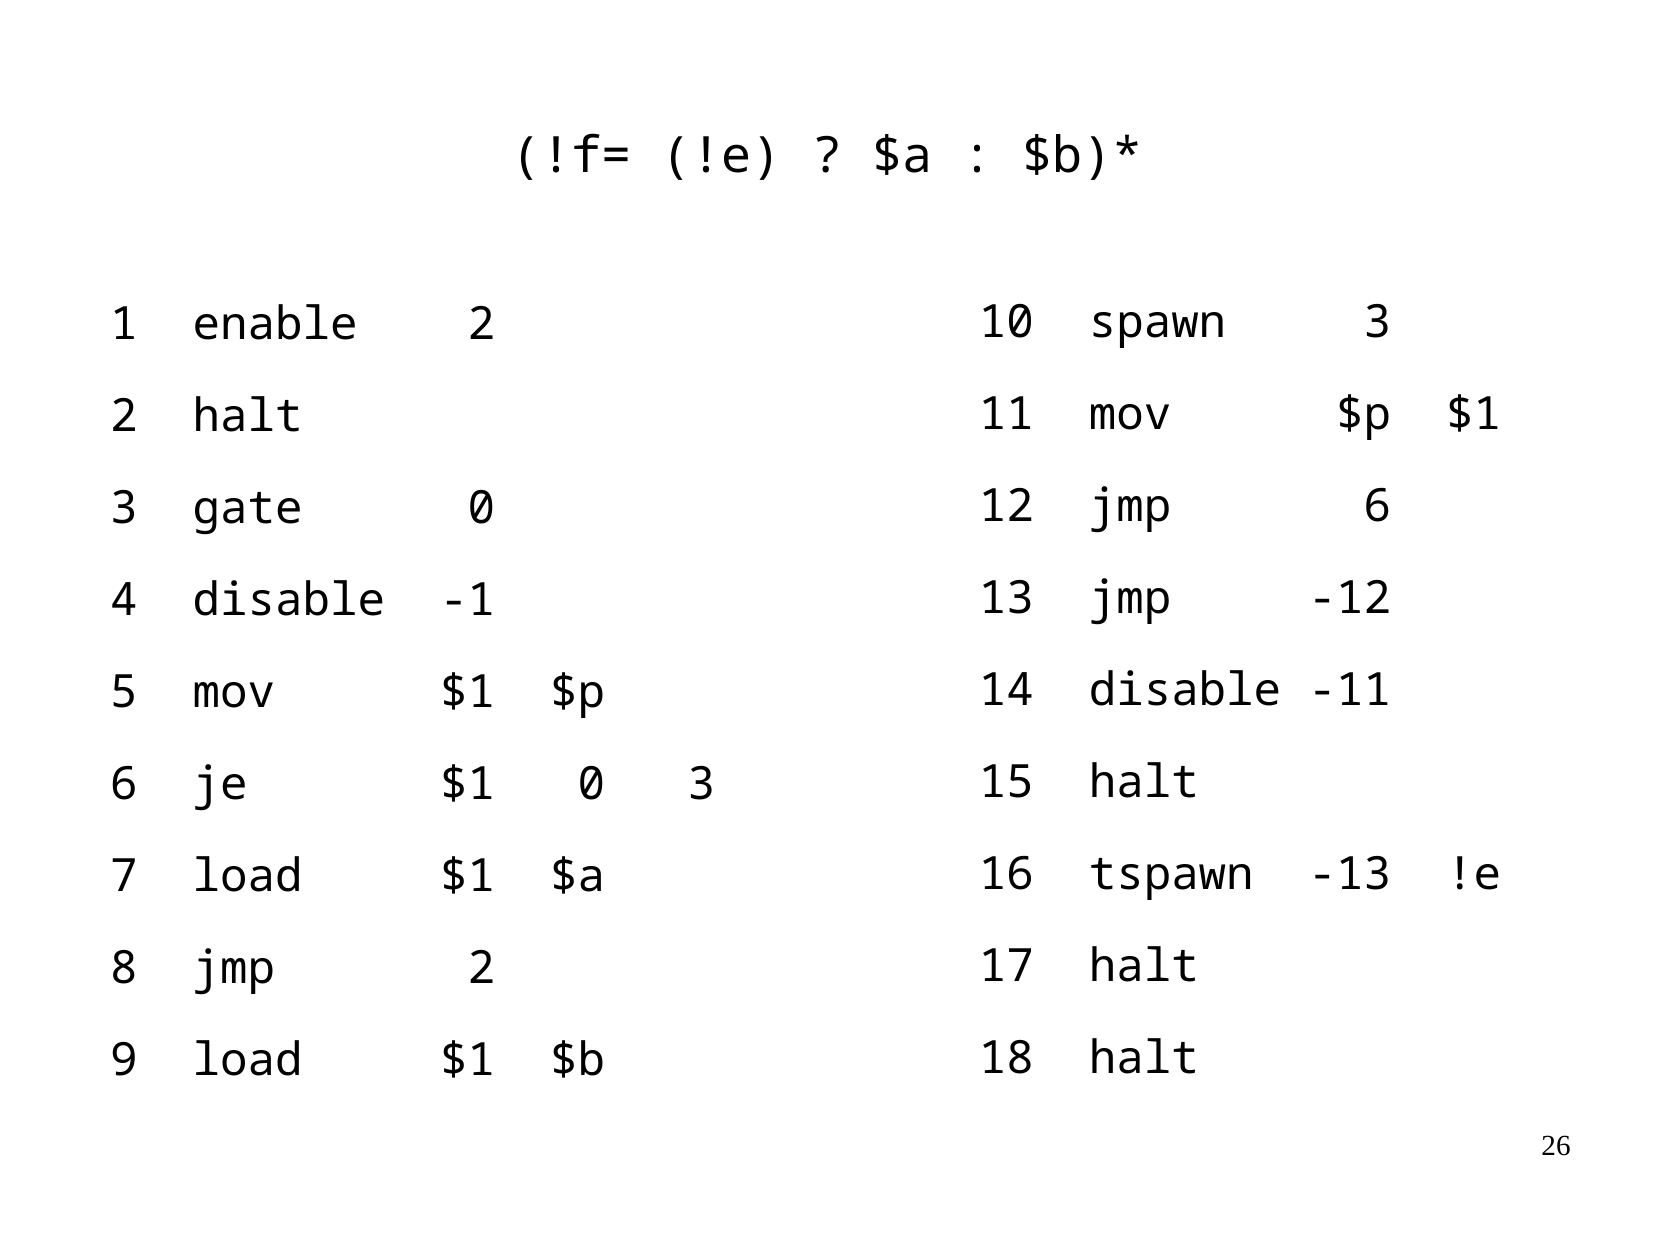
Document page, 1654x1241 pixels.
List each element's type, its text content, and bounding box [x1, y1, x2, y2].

title (!f= (!e) ? $a : $b)* [82, 49, 1571, 257]
list 1 enable 2 2 halt 3 gate 0 4 disable -1 5 mov $1 $p 6 je $1 0 3 7 load $1 $a 8 jmp 2 9 load $1 $b [82, 290, 826, 1109]
list 10 spawn 3 11 mov $p $1 12 jmp 6 13 jmp -12 14 disable -11 15 halt 16 tspawn -13 !e 17 halt 18 halt [978, 288, 1589, 1107]
